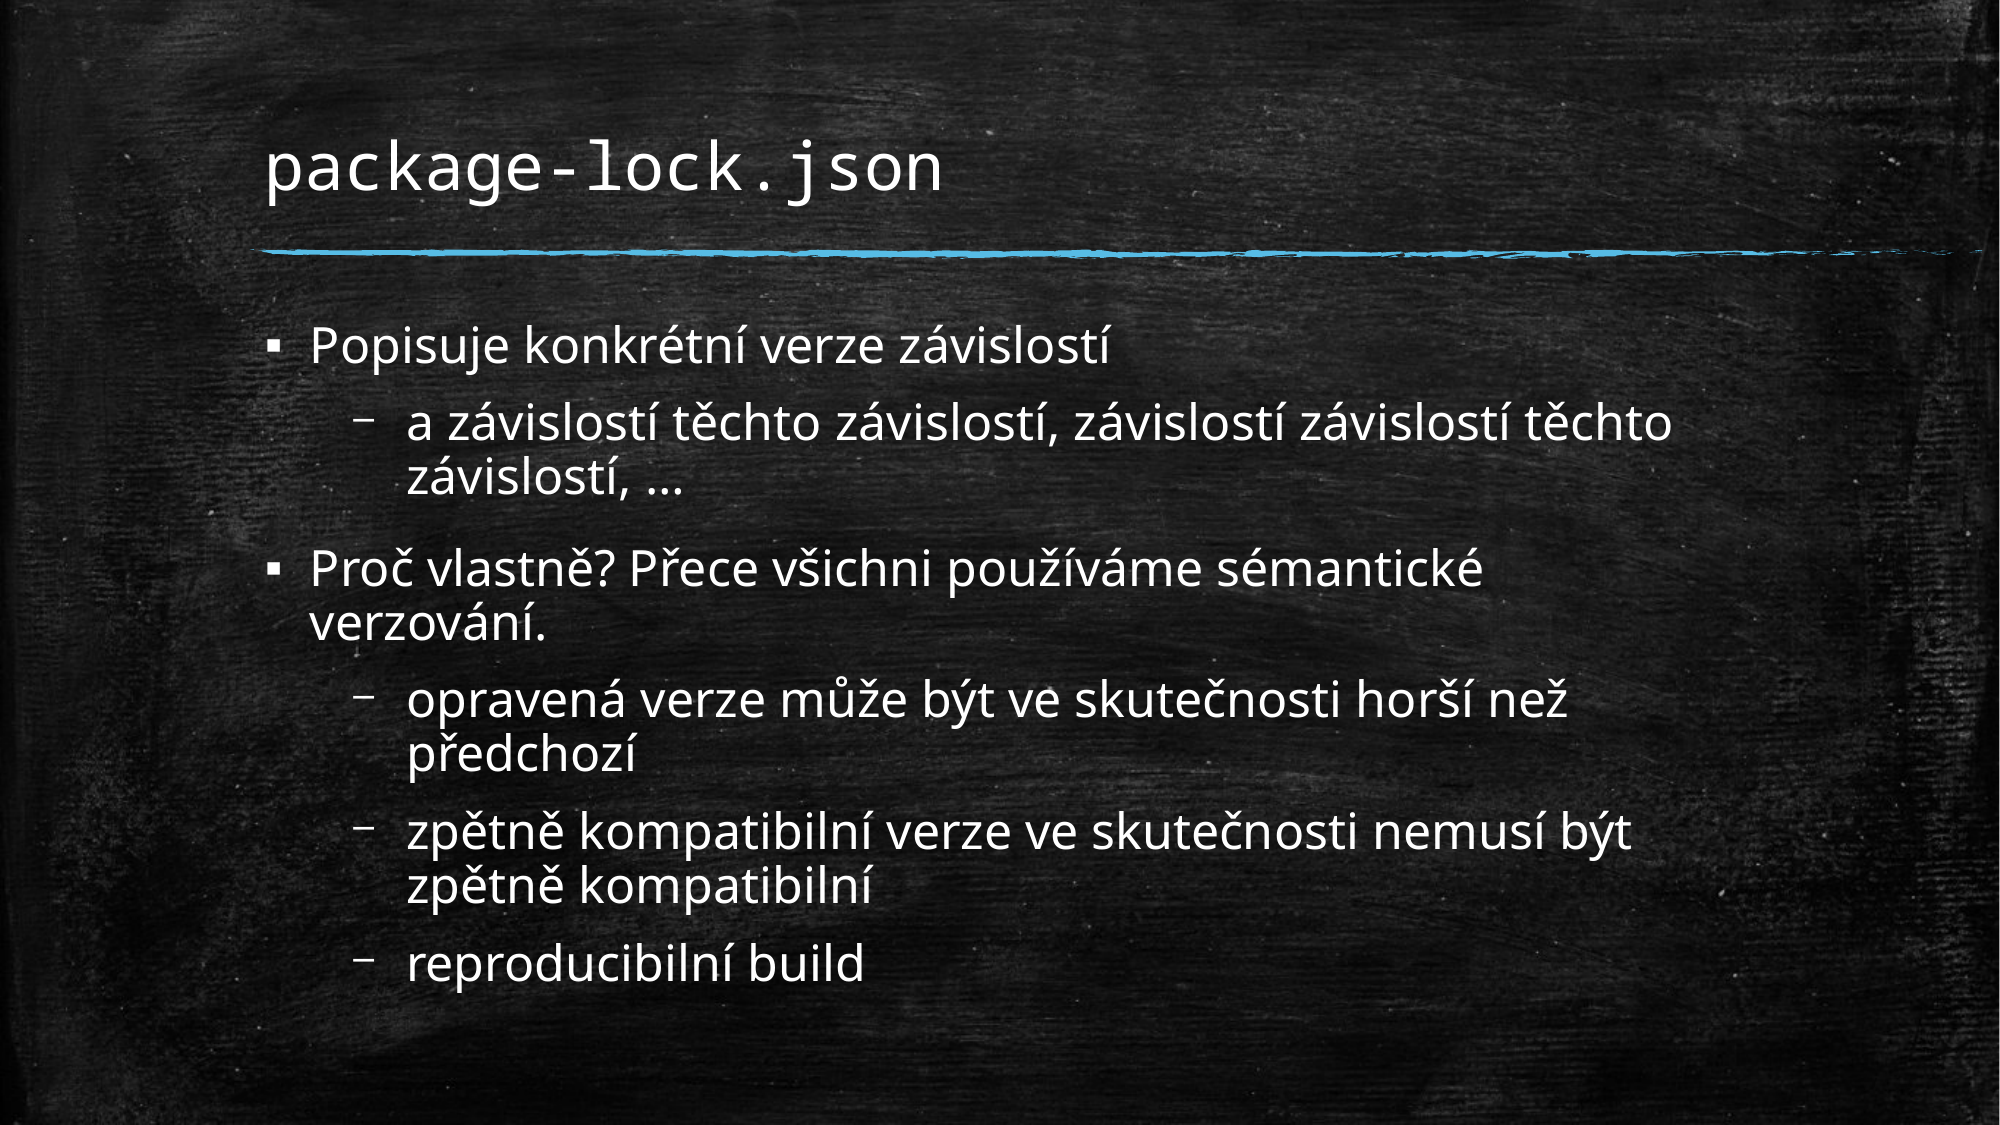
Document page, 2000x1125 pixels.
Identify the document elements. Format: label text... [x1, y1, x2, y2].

list Popisuje konkrétní verze závislostí a závislostí těchto závislostí, závislostí závislostí těchto závislostí, … Proč vlastně? Přece všichni používáme sémantické verzování. opravená verze může být ve skutečnosti horší než předchozí zpětně kompatibilní verze ve skutečnosti nemusí být zpětně kompatibilní reproducibilní build [249, 312, 1750, 1013]
picture [0, 0, 2000, 1125]
title package-lock.json [249, 45, 1750, 213]
